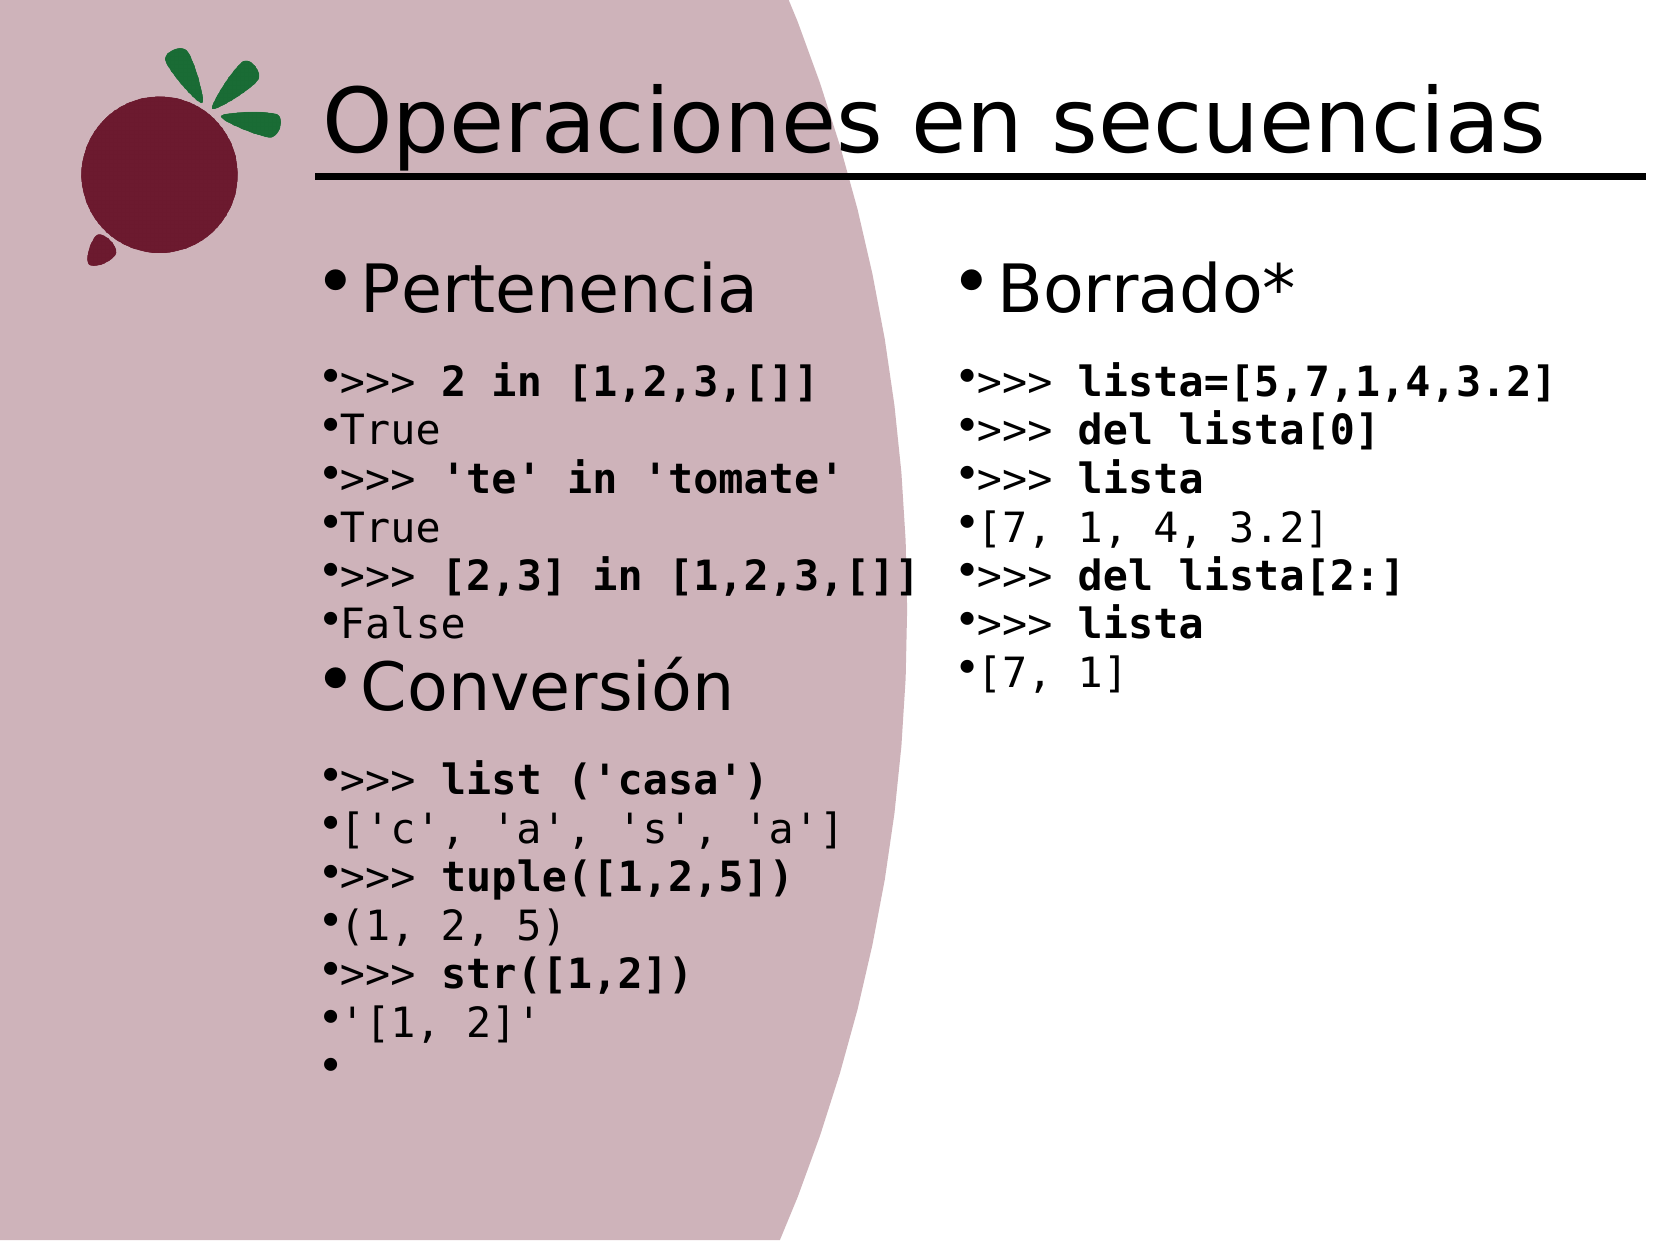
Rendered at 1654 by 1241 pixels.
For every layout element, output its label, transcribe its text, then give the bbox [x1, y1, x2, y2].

list Borrado* >>> lista=[5,7,1,4,3.2] >>> del lista[0] >>> lista [7, 1, 4, 3.2] >>> del lista[2:] >>> lista [7, 1] [959, 250, 1566, 1175]
title Operaciones en secuencias [322, 65, 1565, 177]
picture [81, 48, 281, 266]
list Pertenencia >>> 2 in [1,2,3,[]] True >>> 'te' in 'tomate' True >>> [2,3] in [1,2,3,[]] False Conversión >>> list ('casa') ['c', 'a', 's', 'a'] >>> tuple([1,2,5]) (1, 2, 5) >>> str([1,2]) '[1, 2]' [322, 250, 929, 1175]
